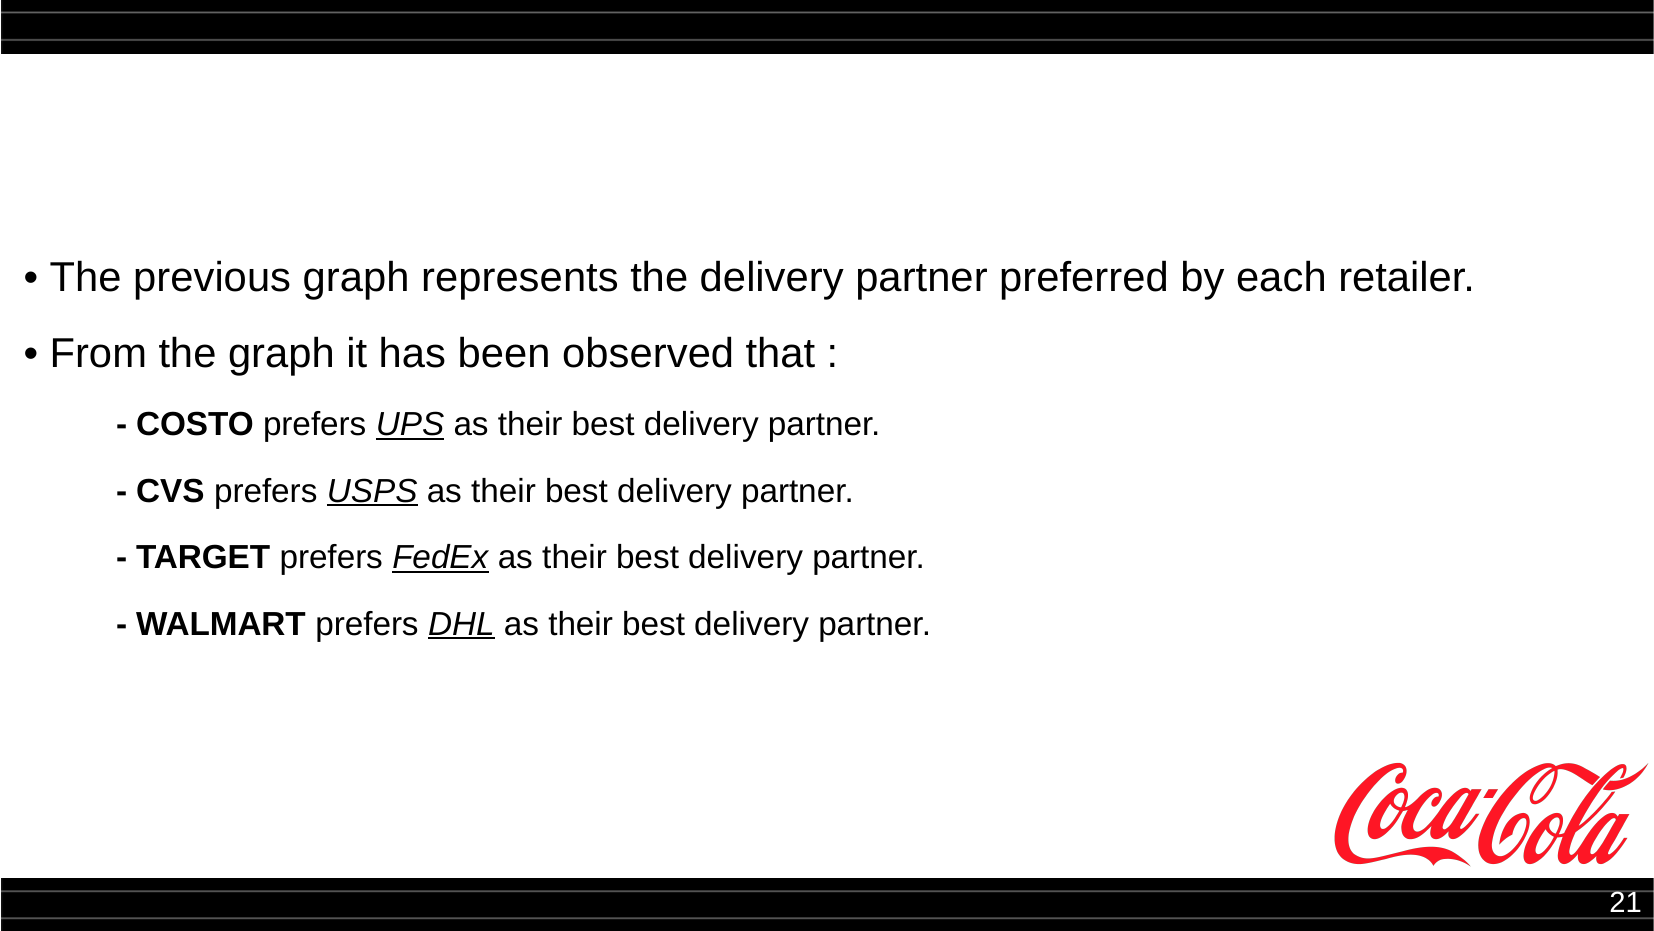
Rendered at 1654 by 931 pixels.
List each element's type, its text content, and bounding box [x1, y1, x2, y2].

list • The previous graph represents the delivery partner preferred by each retailer. • From the graph it has been observed that : - COSTO prefers UPS as their best delivery partner. - CVS prefers USPS as their best delivery partner. - TARGET prefers FedEx as their best delivery partner. - WALMART prefers DHL as their best delivery partner. [23, 253, 1512, 833]
picture [1, 0, 1654, 54]
picture [1, 725, 1654, 931]
